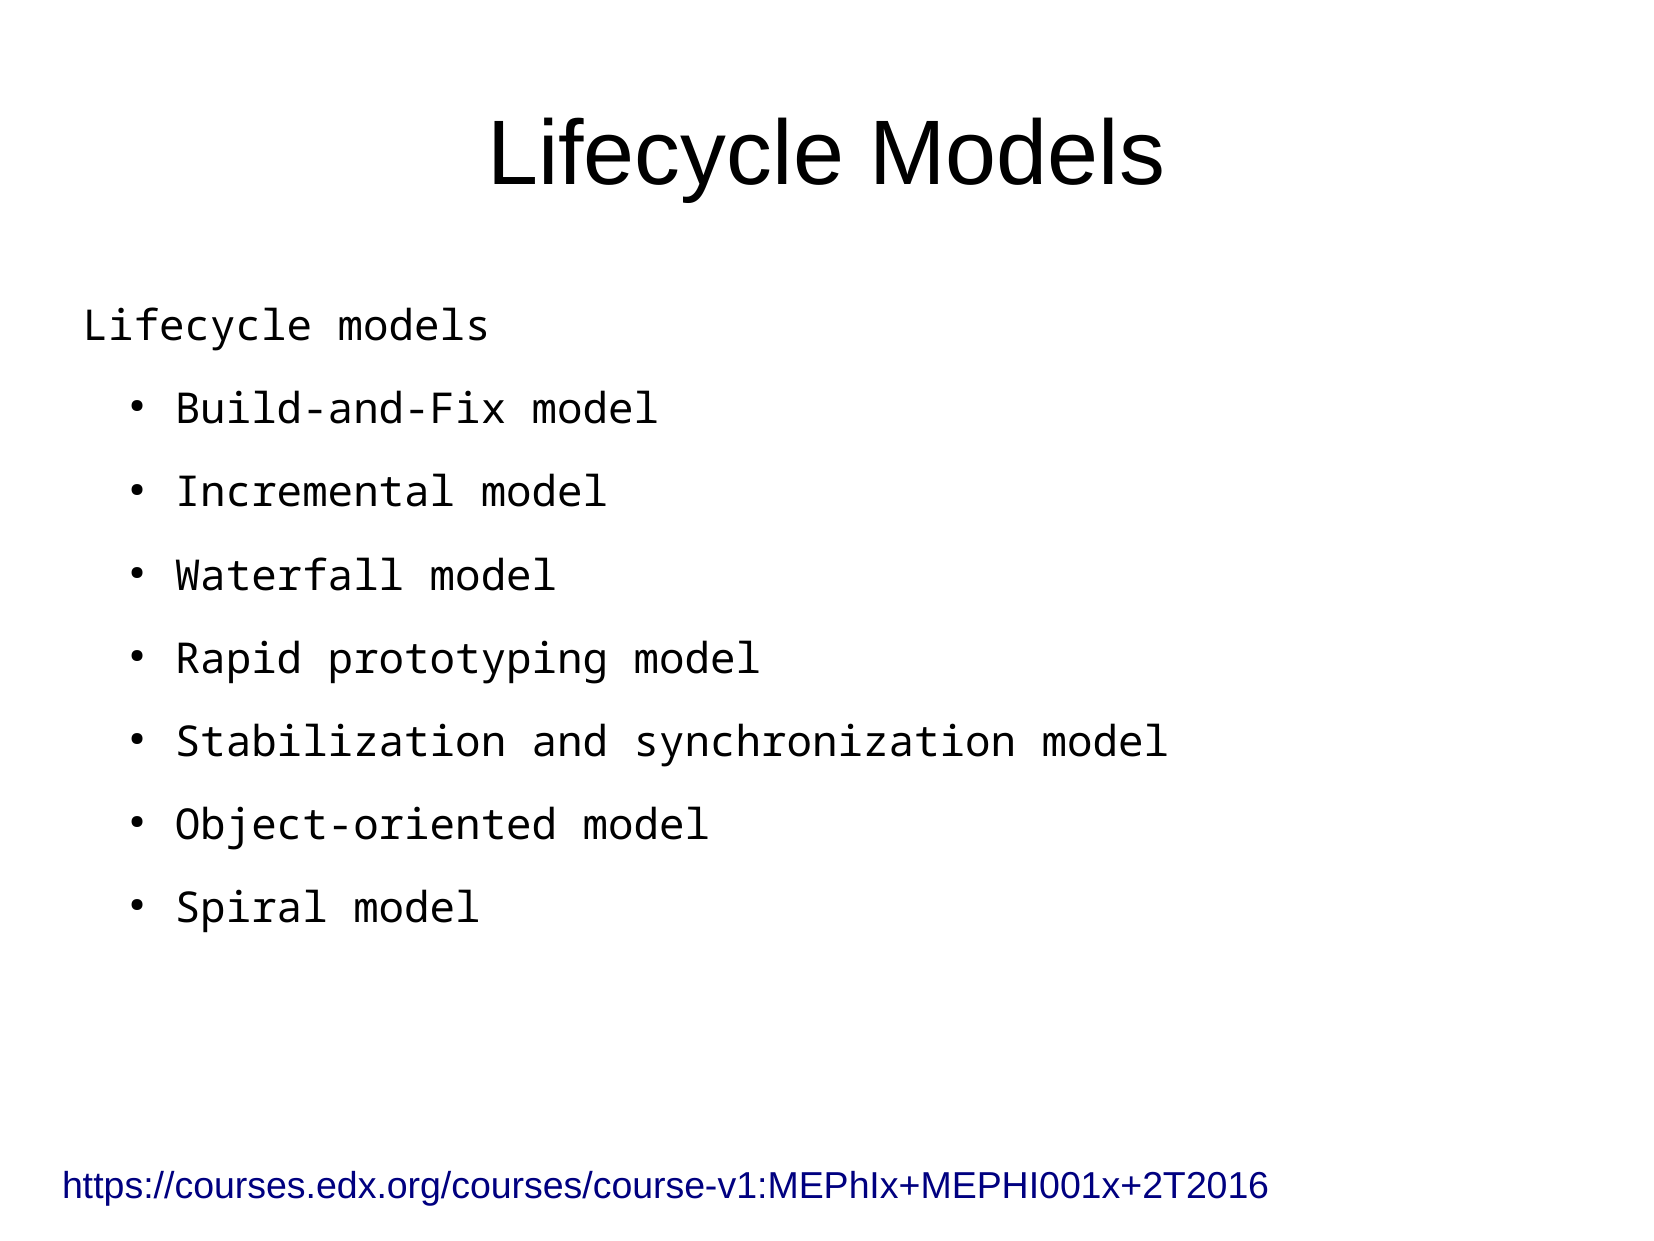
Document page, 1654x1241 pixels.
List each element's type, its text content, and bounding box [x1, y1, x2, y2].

list Lifecycle models Build-and-Fix model Incremental model Waterfall model Rapid prototyping model Stabilization and synchronization model Object-oriented model Spiral model [82, 295, 1571, 939]
title Lifecycle Models [82, 49, 1571, 257]
text_box https://courses.edx.org/courses/course-v1:MEPhIx+MEPHI001x+2T2016 [47, 1157, 1347, 1241]
